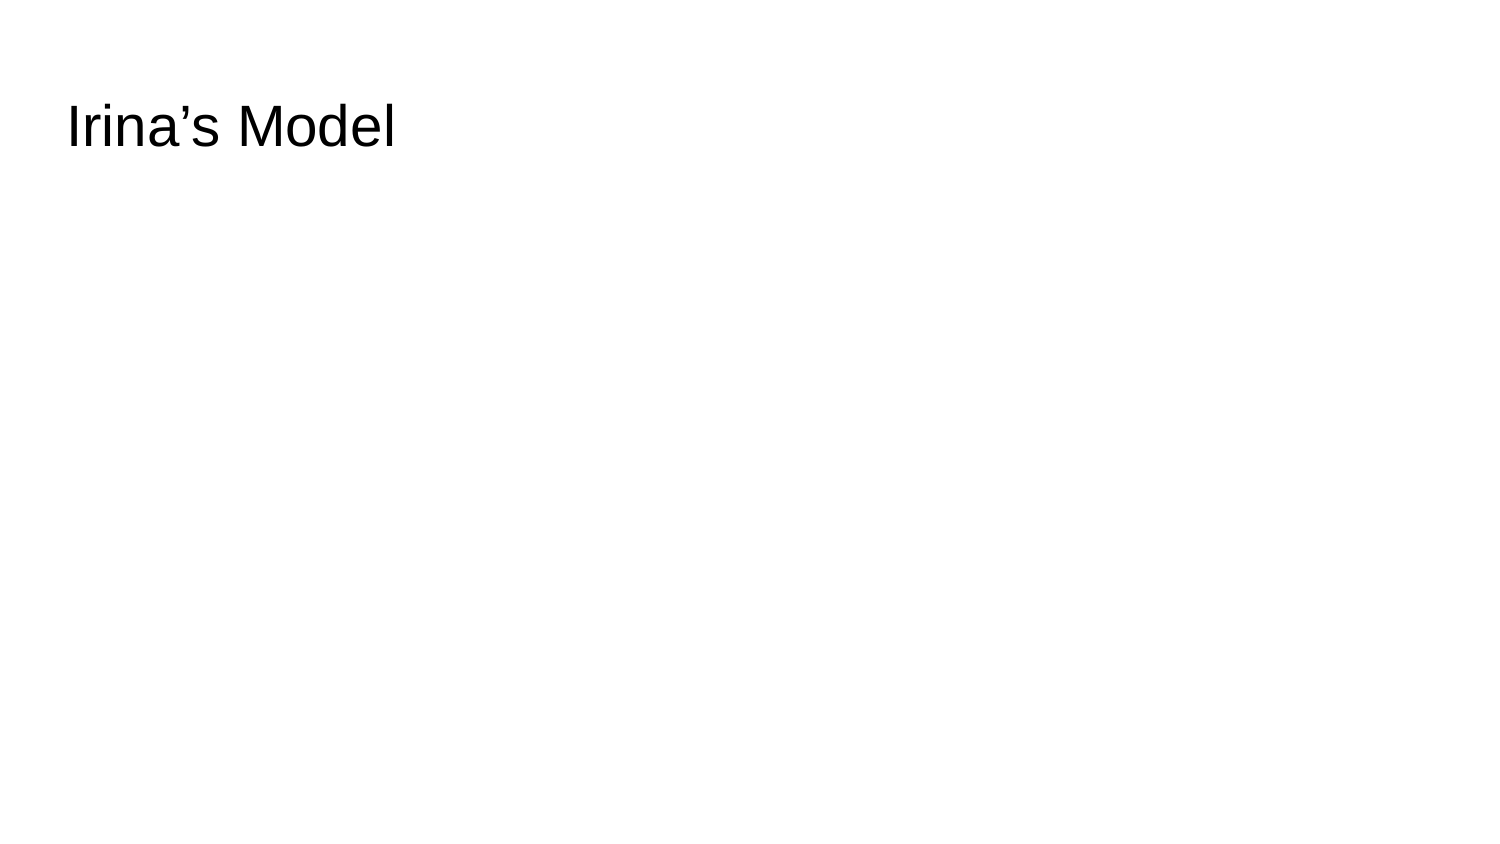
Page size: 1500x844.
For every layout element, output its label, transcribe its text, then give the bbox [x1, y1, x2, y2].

title Irina’s Model [51, 72, 1449, 167]
